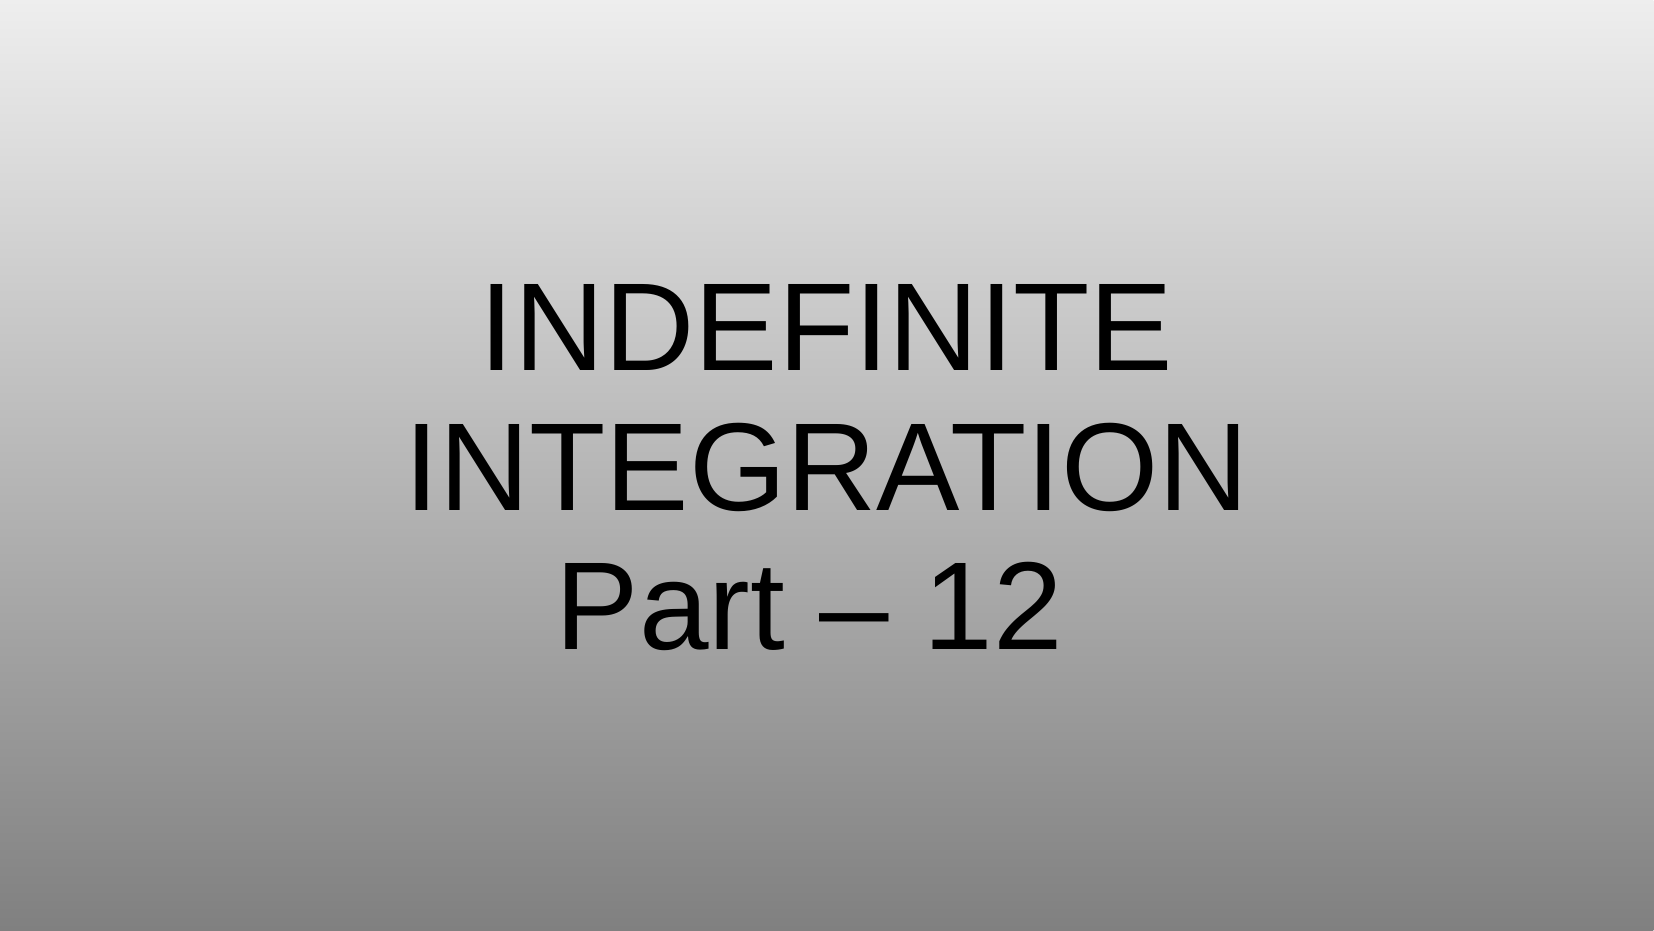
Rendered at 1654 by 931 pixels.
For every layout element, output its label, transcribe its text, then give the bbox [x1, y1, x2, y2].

title INDEFINITE INTEGRATION Part – 12 [82, 53, 1571, 880]
